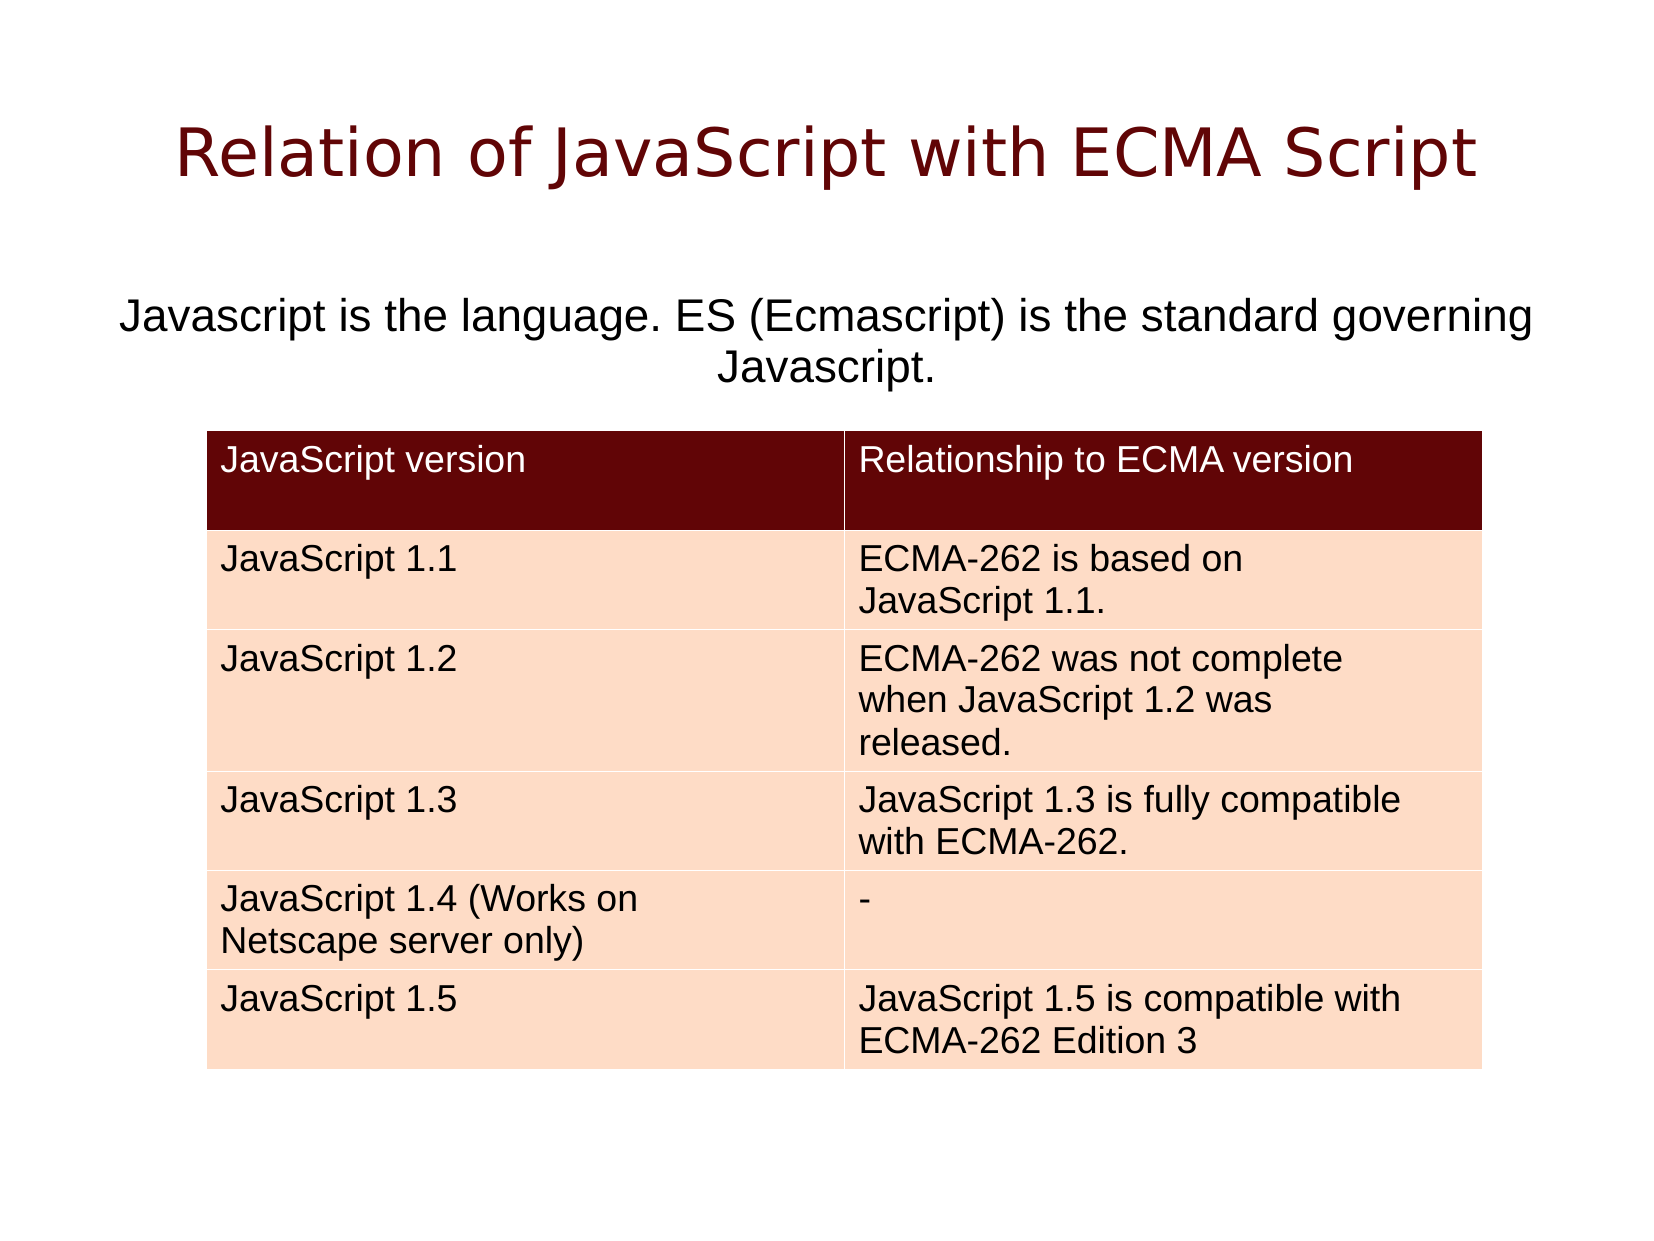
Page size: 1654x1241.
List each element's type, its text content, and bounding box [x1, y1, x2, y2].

table_header Relationship to ECMA version [845, 431, 1482, 530]
table_cell - [845, 871, 1482, 969]
table_cell JavaScript 1.5 [207, 970, 844, 1069]
table_cell ECMA-262 was not complete when JavaScript 1.2 was released. [845, 630, 1482, 771]
table_cell JavaScript 1.3 [207, 772, 844, 870]
table_cell JavaScript 1.1 [207, 531, 844, 629]
table_header JavaScript version [207, 431, 844, 530]
table_cell ECMA-262 is based on JavaScript 1.1. [845, 531, 1482, 629]
table_cell JavaScript 1.4 (Works on Netscape server only) [207, 871, 844, 969]
title Relation of JavaScript with ECMA Script [82, 49, 1571, 257]
table_cell JavaScript 1.2 [207, 630, 844, 771]
subtitle Javascript is the language. ES (Ecmascript) is the standard governing Javascript. [82, 290, 1571, 984]
table_cell JavaScript 1.3 is fully compatible with ECMA-262. [845, 772, 1482, 870]
table_cell JavaScript 1.5 is compatible with ECMA-262 Edition 3 [845, 970, 1482, 1069]
